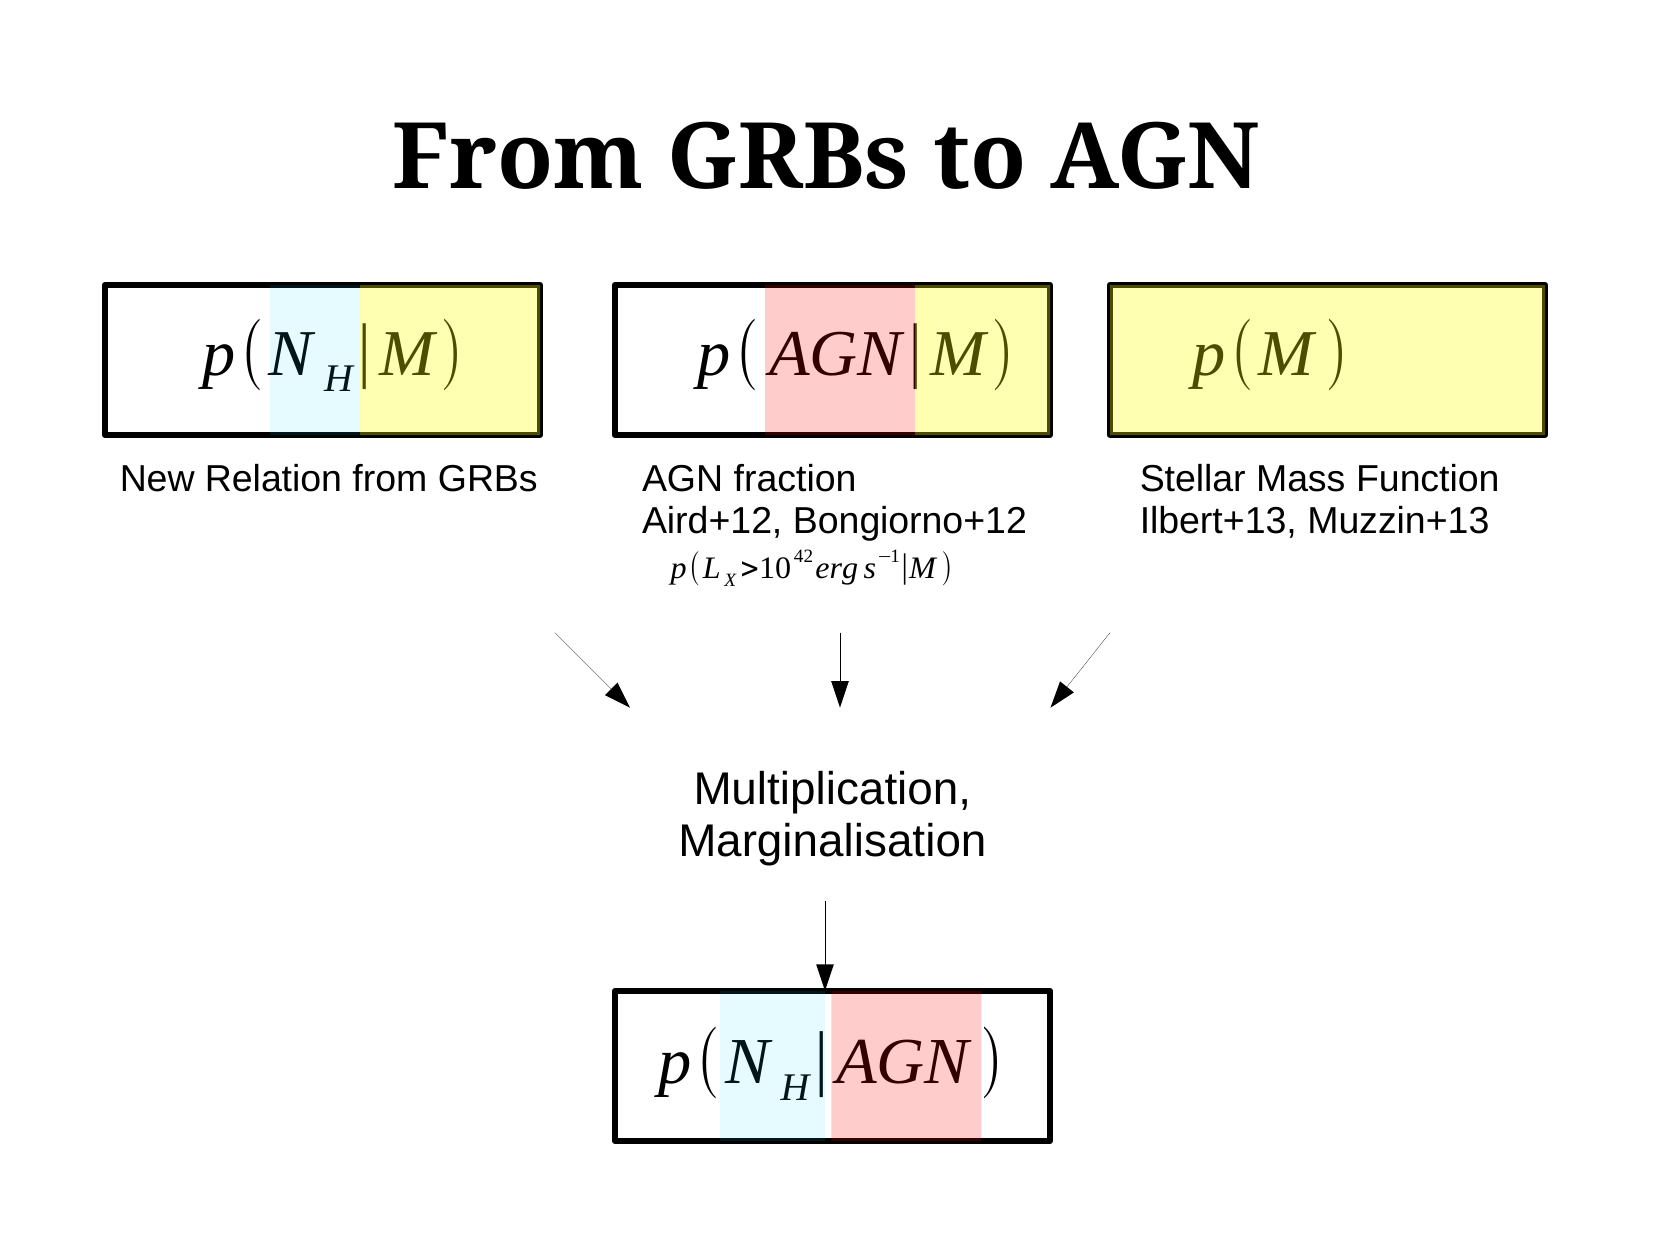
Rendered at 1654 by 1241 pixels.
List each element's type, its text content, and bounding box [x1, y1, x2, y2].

chart [982, 1023, 1017, 1108]
chart [180, 315, 270, 399]
text_box Stellar Mass Function Ilbert+13, Muzzin+13 [1125, 450, 1516, 549]
text_box AGN fraction Aird+12, Bongiorno+12 [627, 450, 1048, 591]
text_box [615, 990, 1051, 1141]
title From GRBs to AGN [82, 49, 1571, 257]
text_box Multiplication, Marginalisation [600, 756, 1066, 874]
chart [826, 1023, 831, 1108]
text_box [615, 285, 1051, 436]
chart [675, 315, 765, 394]
text_box [1110, 285, 1546, 436]
chart [636, 1023, 720, 1108]
chart [660, 547, 961, 591]
text_box New Relation from GRBs [105, 450, 556, 549]
text_box [105, 285, 541, 436]
